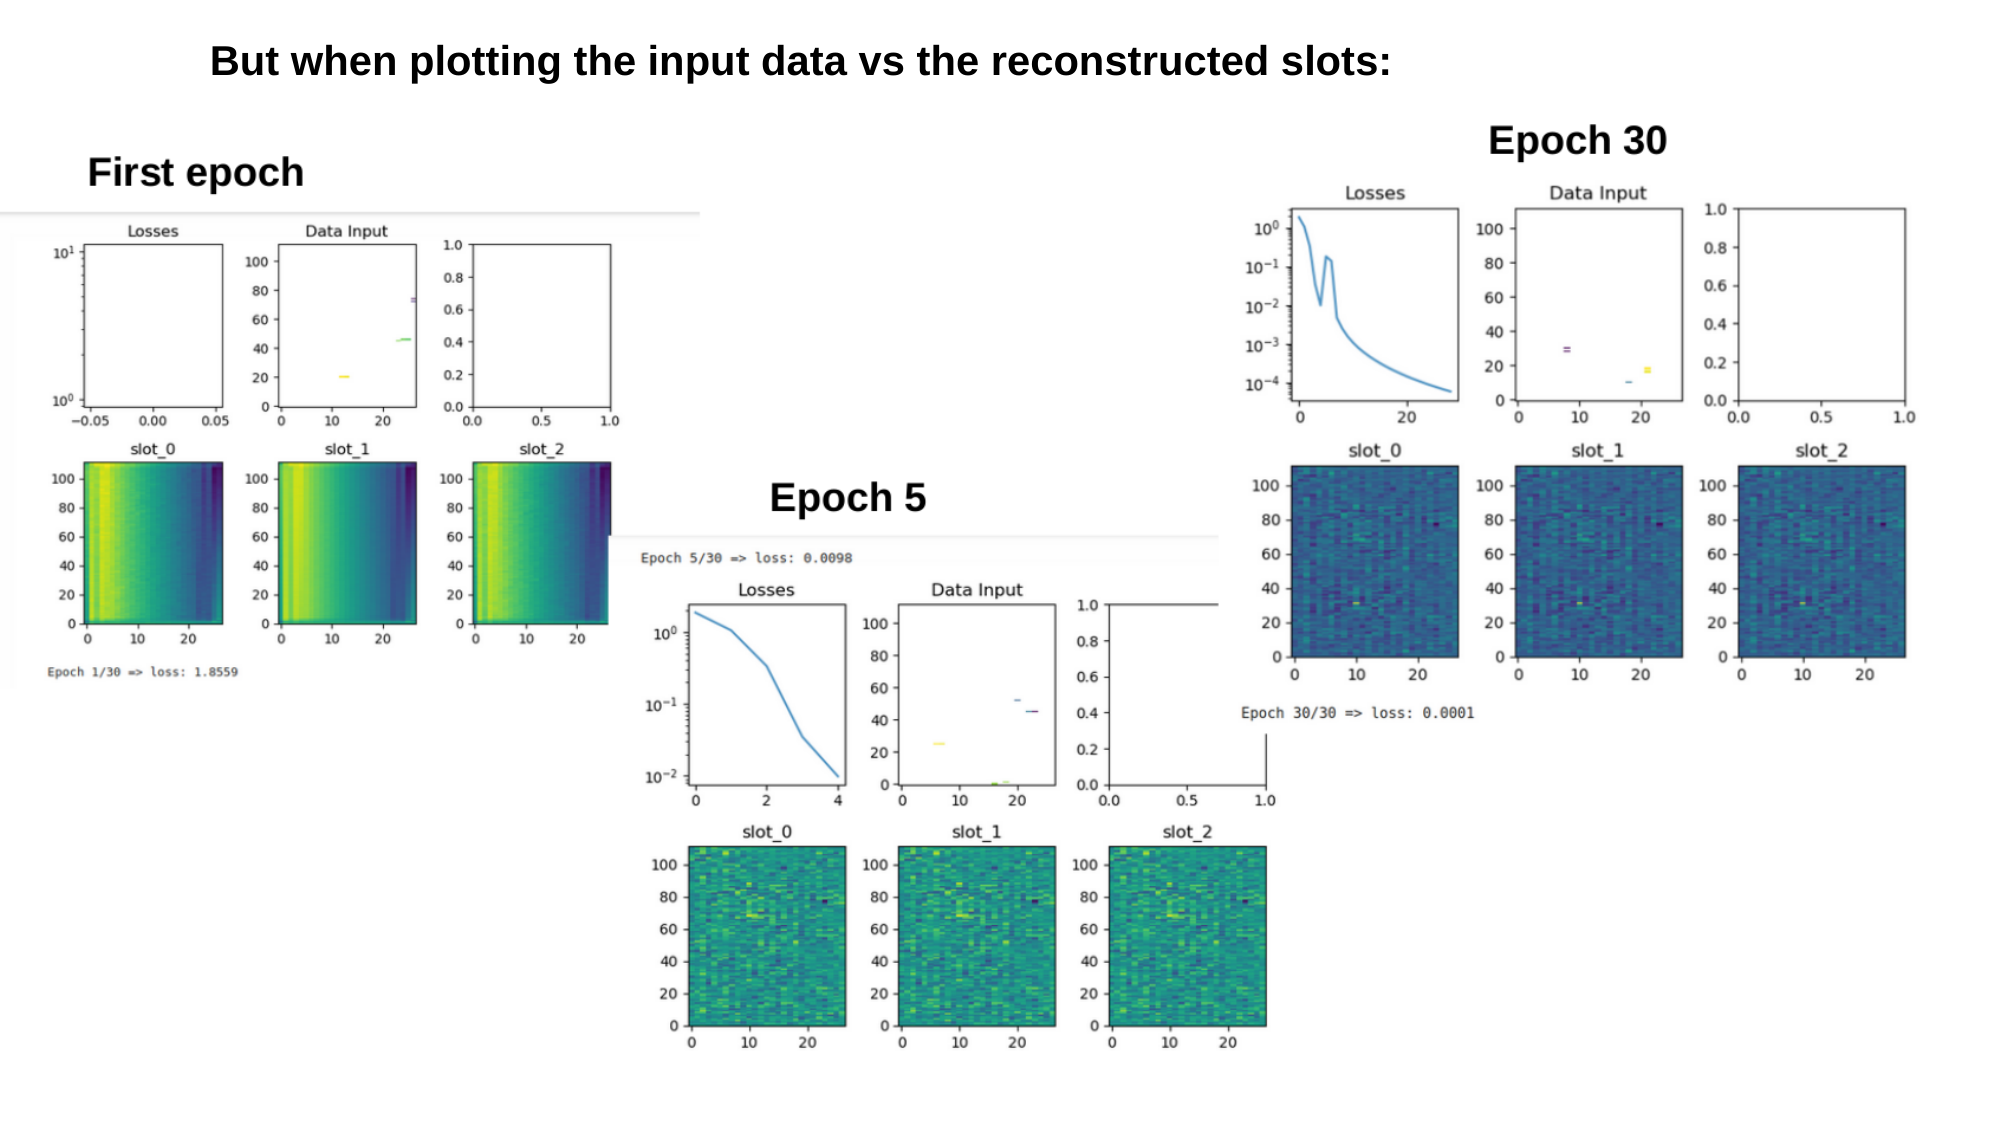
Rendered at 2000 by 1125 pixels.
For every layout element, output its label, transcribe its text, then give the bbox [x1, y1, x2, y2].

text_box But when plotting the input data vs the reconstructed slots: [195, 29, 1846, 92]
picture [0, 109, 2000, 1081]
